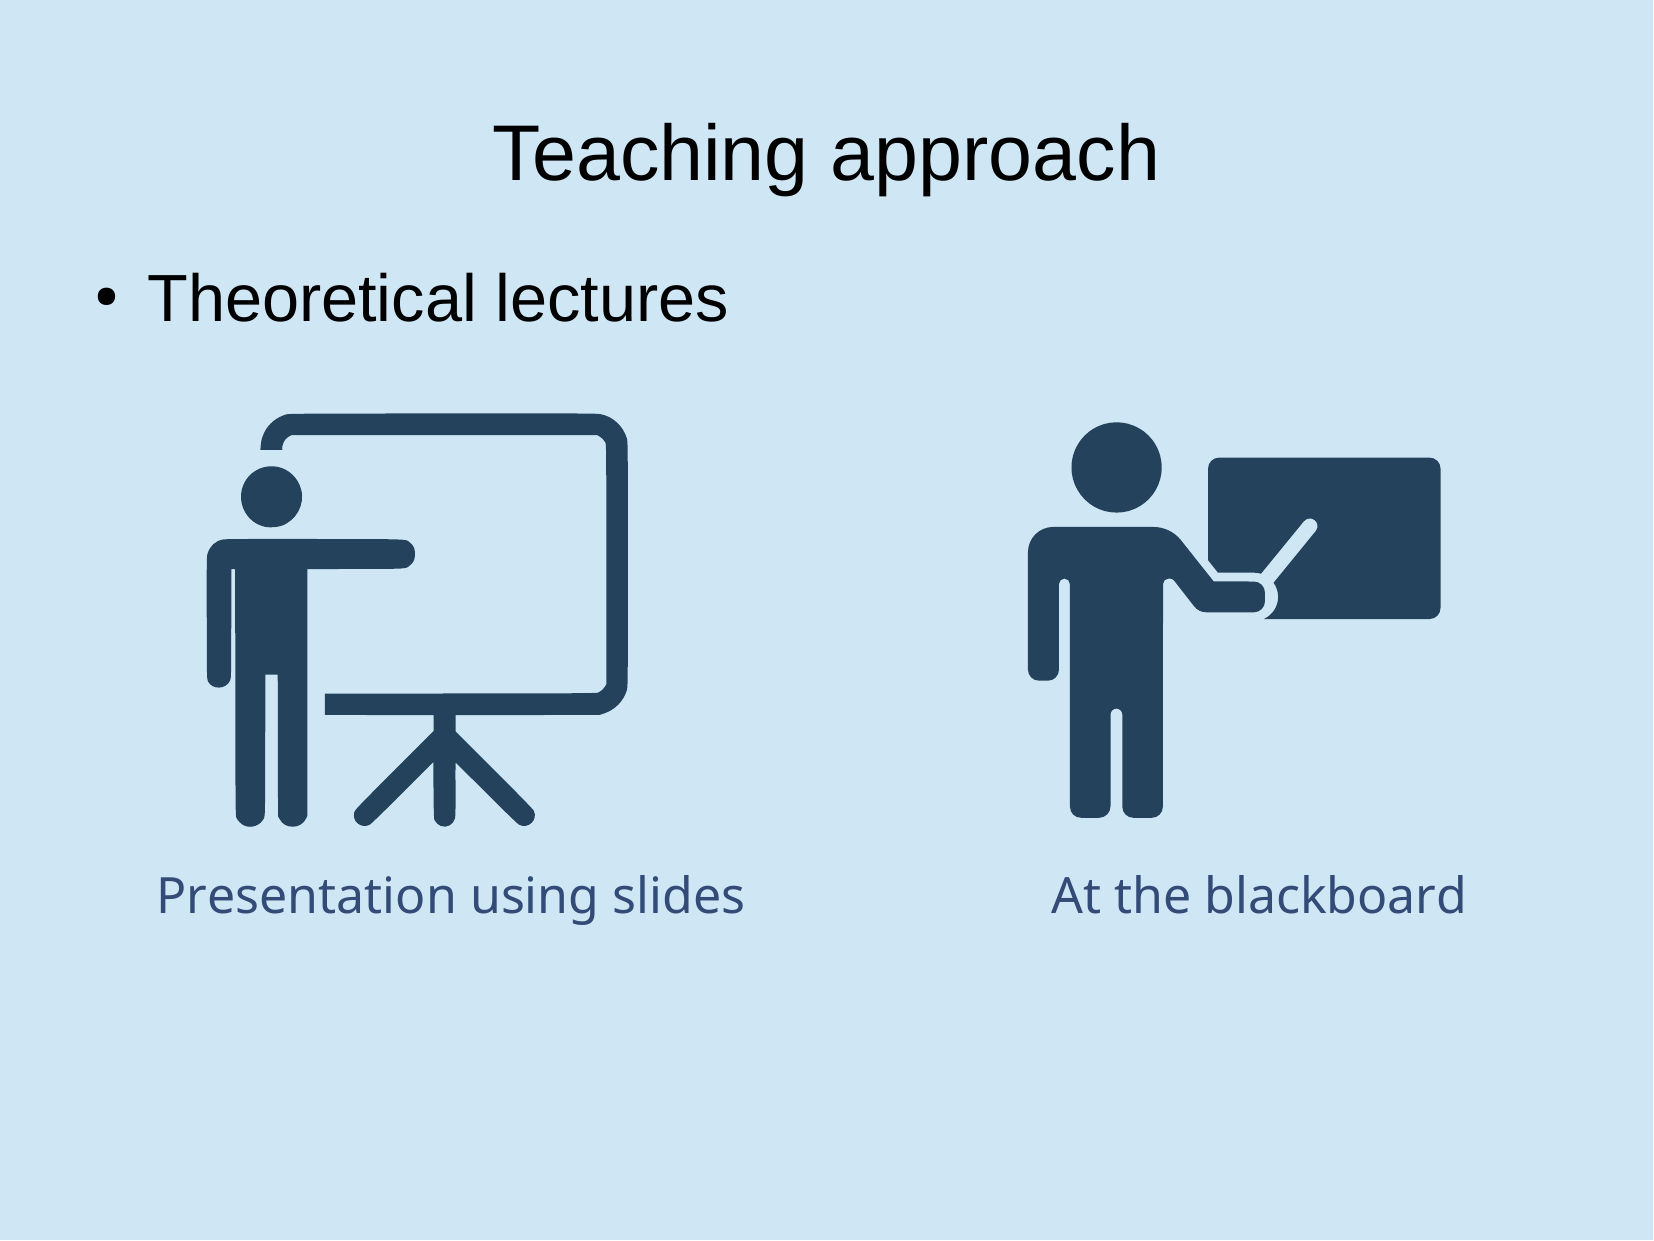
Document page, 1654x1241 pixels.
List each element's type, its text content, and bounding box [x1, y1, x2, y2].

title Teaching approach [82, 49, 1571, 257]
picture [206, 413, 628, 827]
list Theoretical lectures [76, 260, 1577, 367]
text_box At the blackboard [1036, 856, 1438, 932]
picture [1027, 413, 1441, 827]
text_box Presentation using slides [141, 856, 693, 932]
